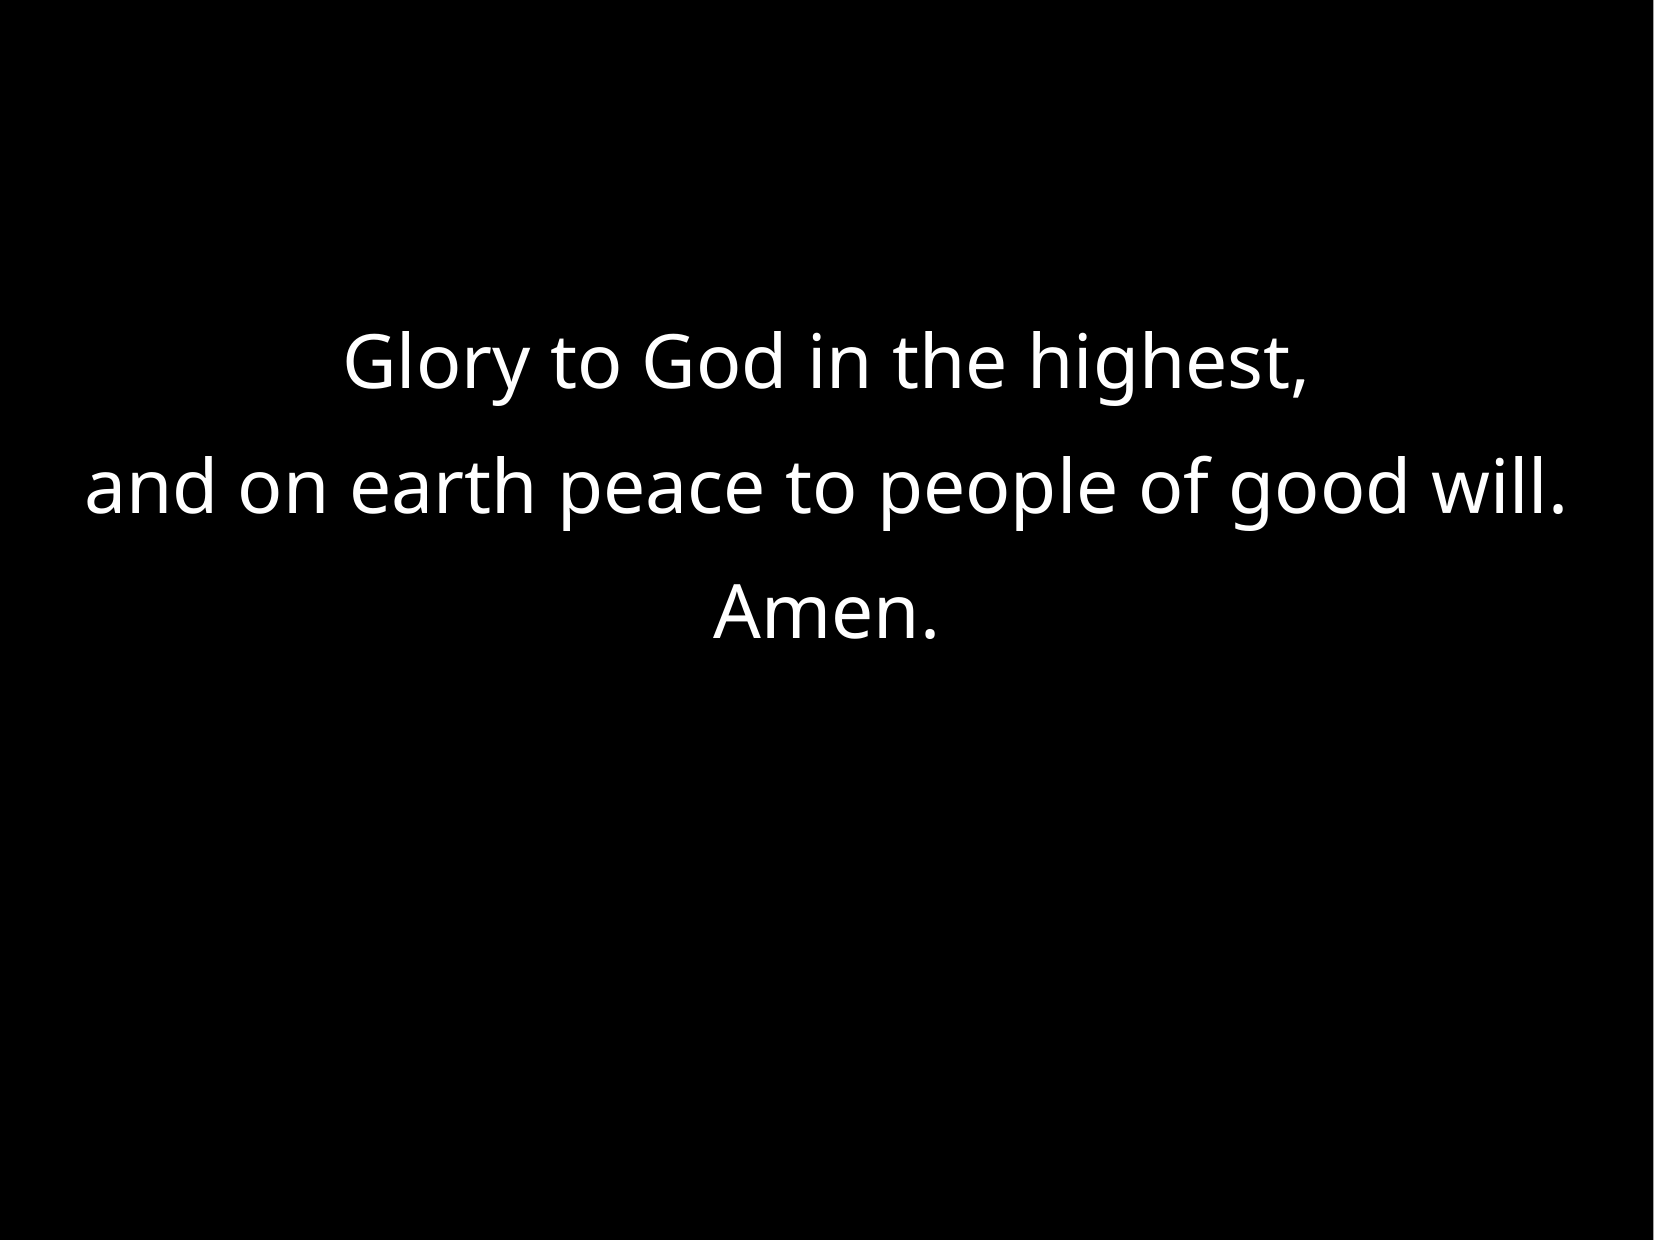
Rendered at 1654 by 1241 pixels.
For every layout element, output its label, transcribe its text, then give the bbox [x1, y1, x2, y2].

list Glory to God in the highest, and on earth peace to people of good will. Amen. [0, 307, 1654, 1027]
